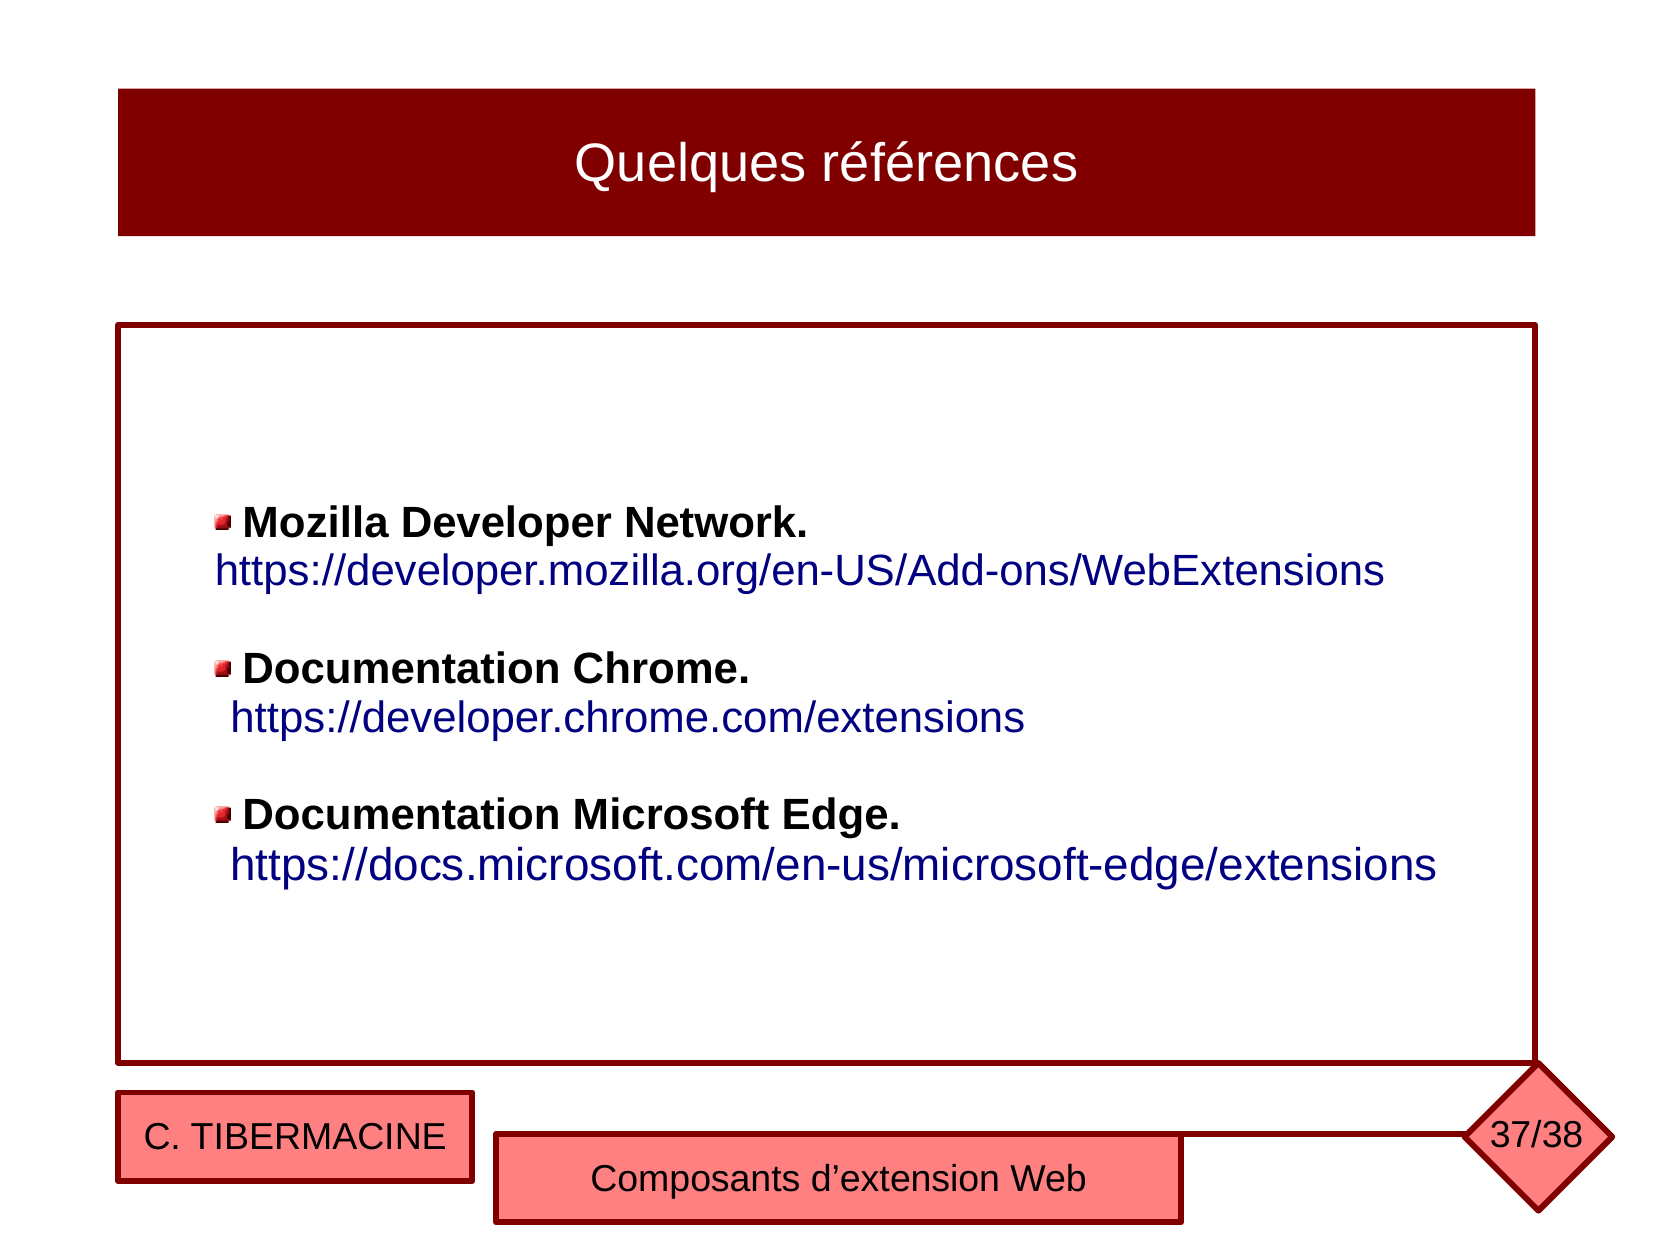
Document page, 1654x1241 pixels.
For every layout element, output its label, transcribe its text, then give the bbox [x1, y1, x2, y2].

text_box [1490, 1163, 1587, 1211]
text_box <numéro>/38 [1475, 1106, 1654, 1163]
text_box C. TIBERMACINE [118, 1092, 473, 1182]
text_box [1495, 1062, 1582, 1106]
text_box Quelques références [118, 88, 1536, 237]
picture [214, 806, 231, 823]
text_box [1464, 1126, 1475, 1148]
picture [214, 660, 231, 677]
text_box Mozilla Developer Network. https://developer.mozilla.org/en-US/Add-ons/WebExtensions Documentation Chrome. https://developer.chrome.com/extensions Documentation Microsoft Edge. https://docs.microsoft.com/en-us/microsoft-edge/extensions [118, 324, 1536, 1063]
picture [214, 514, 231, 530]
text_box Composants d’extension Web [496, 1133, 1182, 1223]
